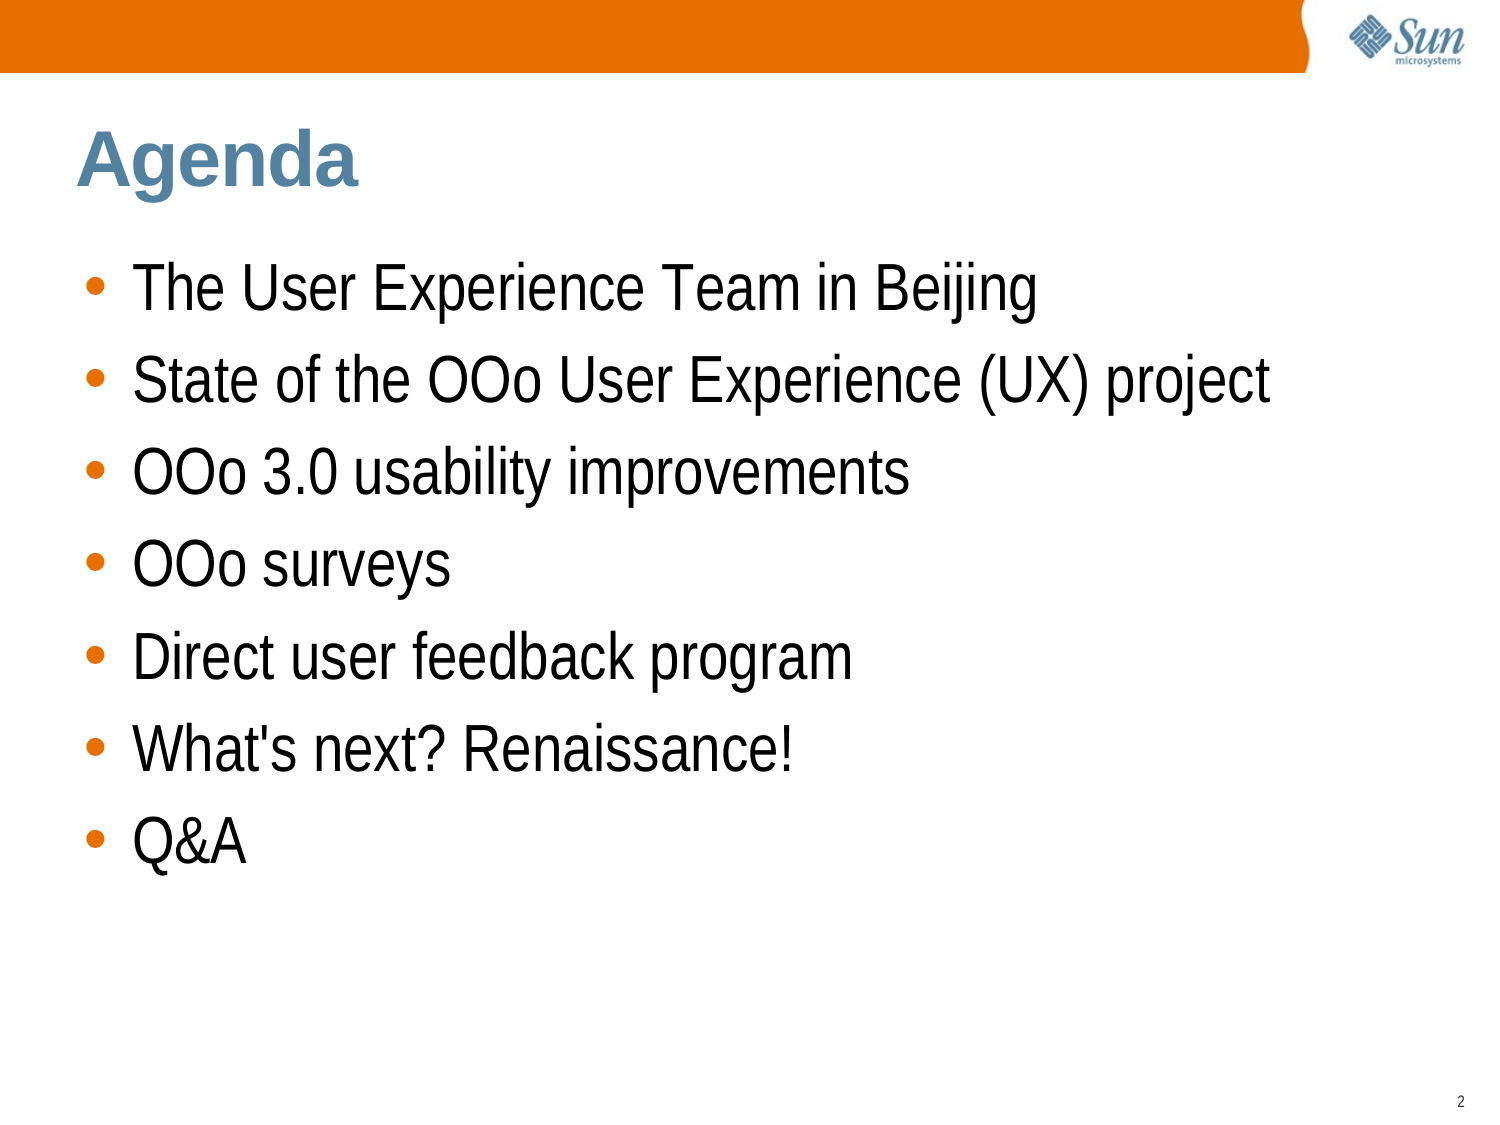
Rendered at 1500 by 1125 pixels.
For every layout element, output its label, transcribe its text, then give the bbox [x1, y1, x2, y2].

picture [0, 0, 1500, 73]
title Agenda [75, 123, 1437, 227]
list The User Experience Team in Beijing State of the OOo User Experience (UX) project OOo 3.0 usability improvements OOo surveys Direct user feedback program What's next? Renaissance! Q&A [64, 258, 1401, 1062]
